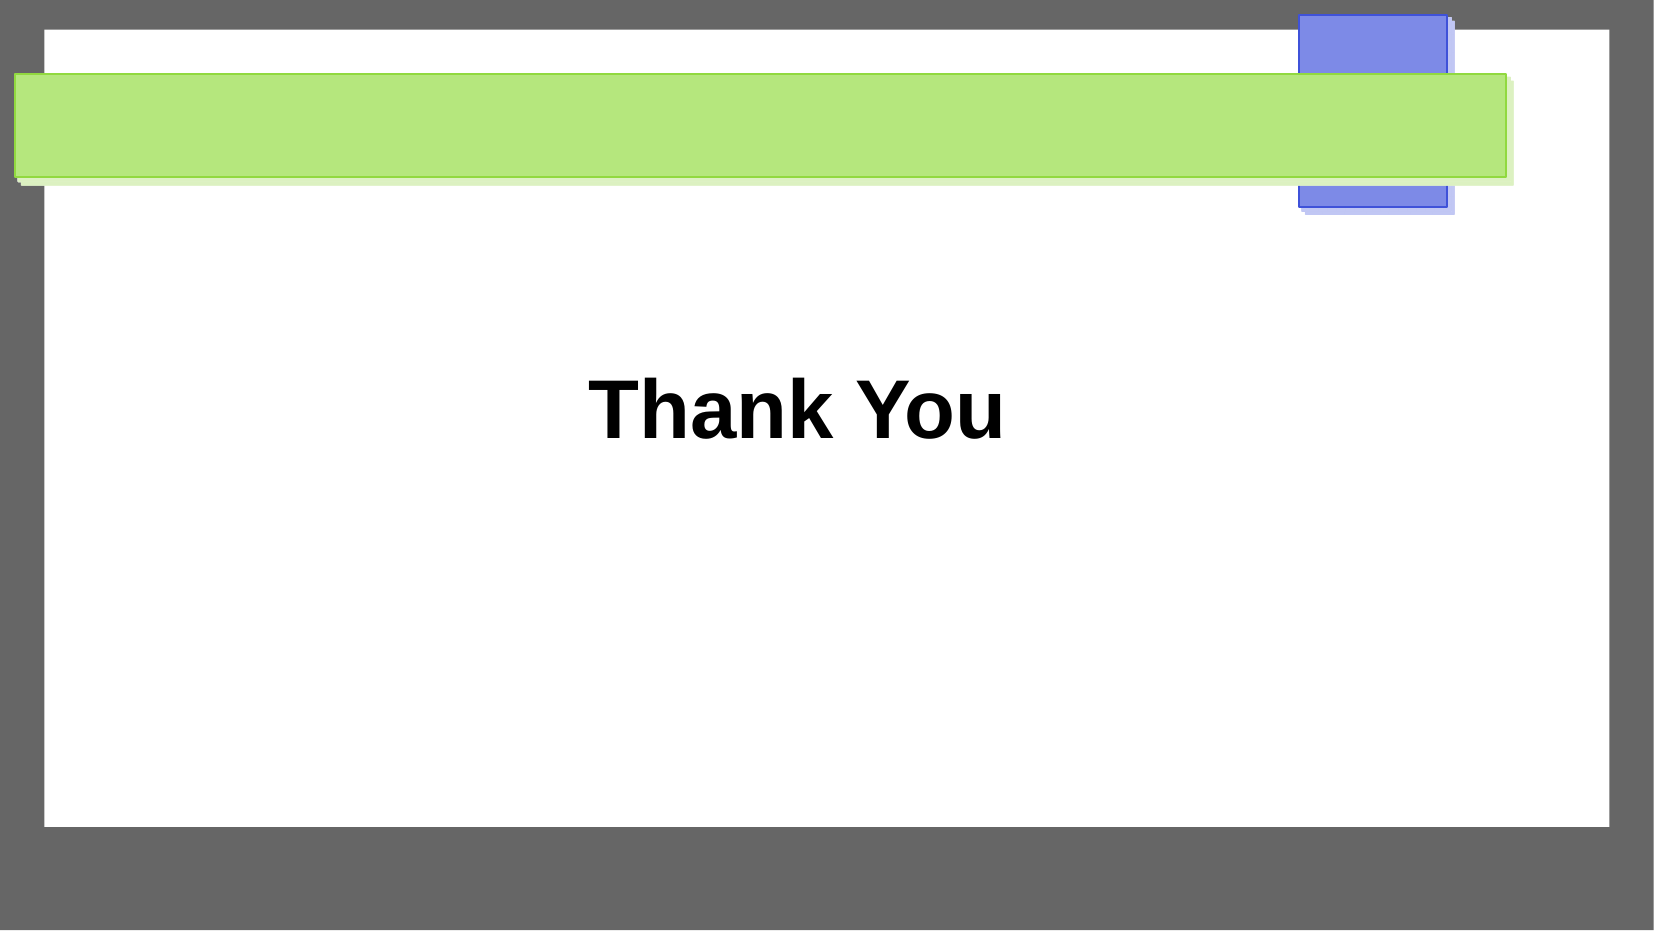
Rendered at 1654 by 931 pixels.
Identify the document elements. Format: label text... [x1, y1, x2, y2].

subtitle Thank You [88, 265, 1506, 554]
